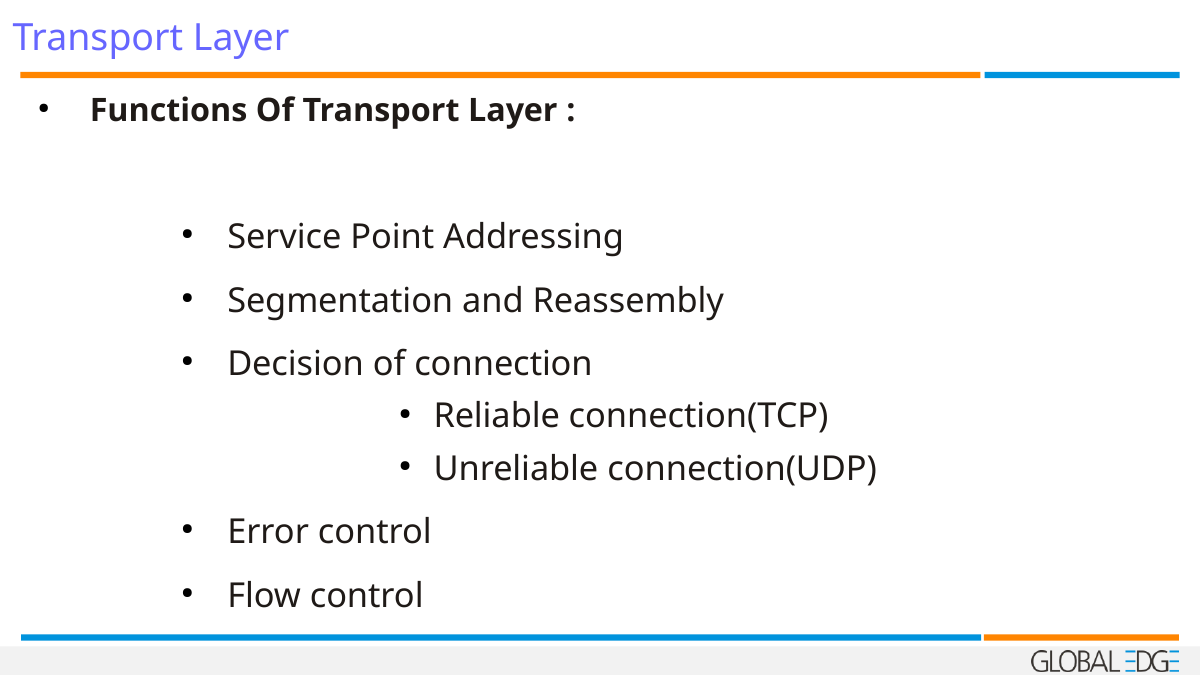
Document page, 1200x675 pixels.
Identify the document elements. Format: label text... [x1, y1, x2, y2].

title Transport Layer [12, 9, 1088, 63]
list Functions Of Transport Layer : Service Point Addressing Segmentation and Reassembly Decision of connection Reliable connection(TCP) Unreliable connection(UDP) Error control Flow control [21, 86, 1182, 627]
picture [1031, 650, 1179, 672]
